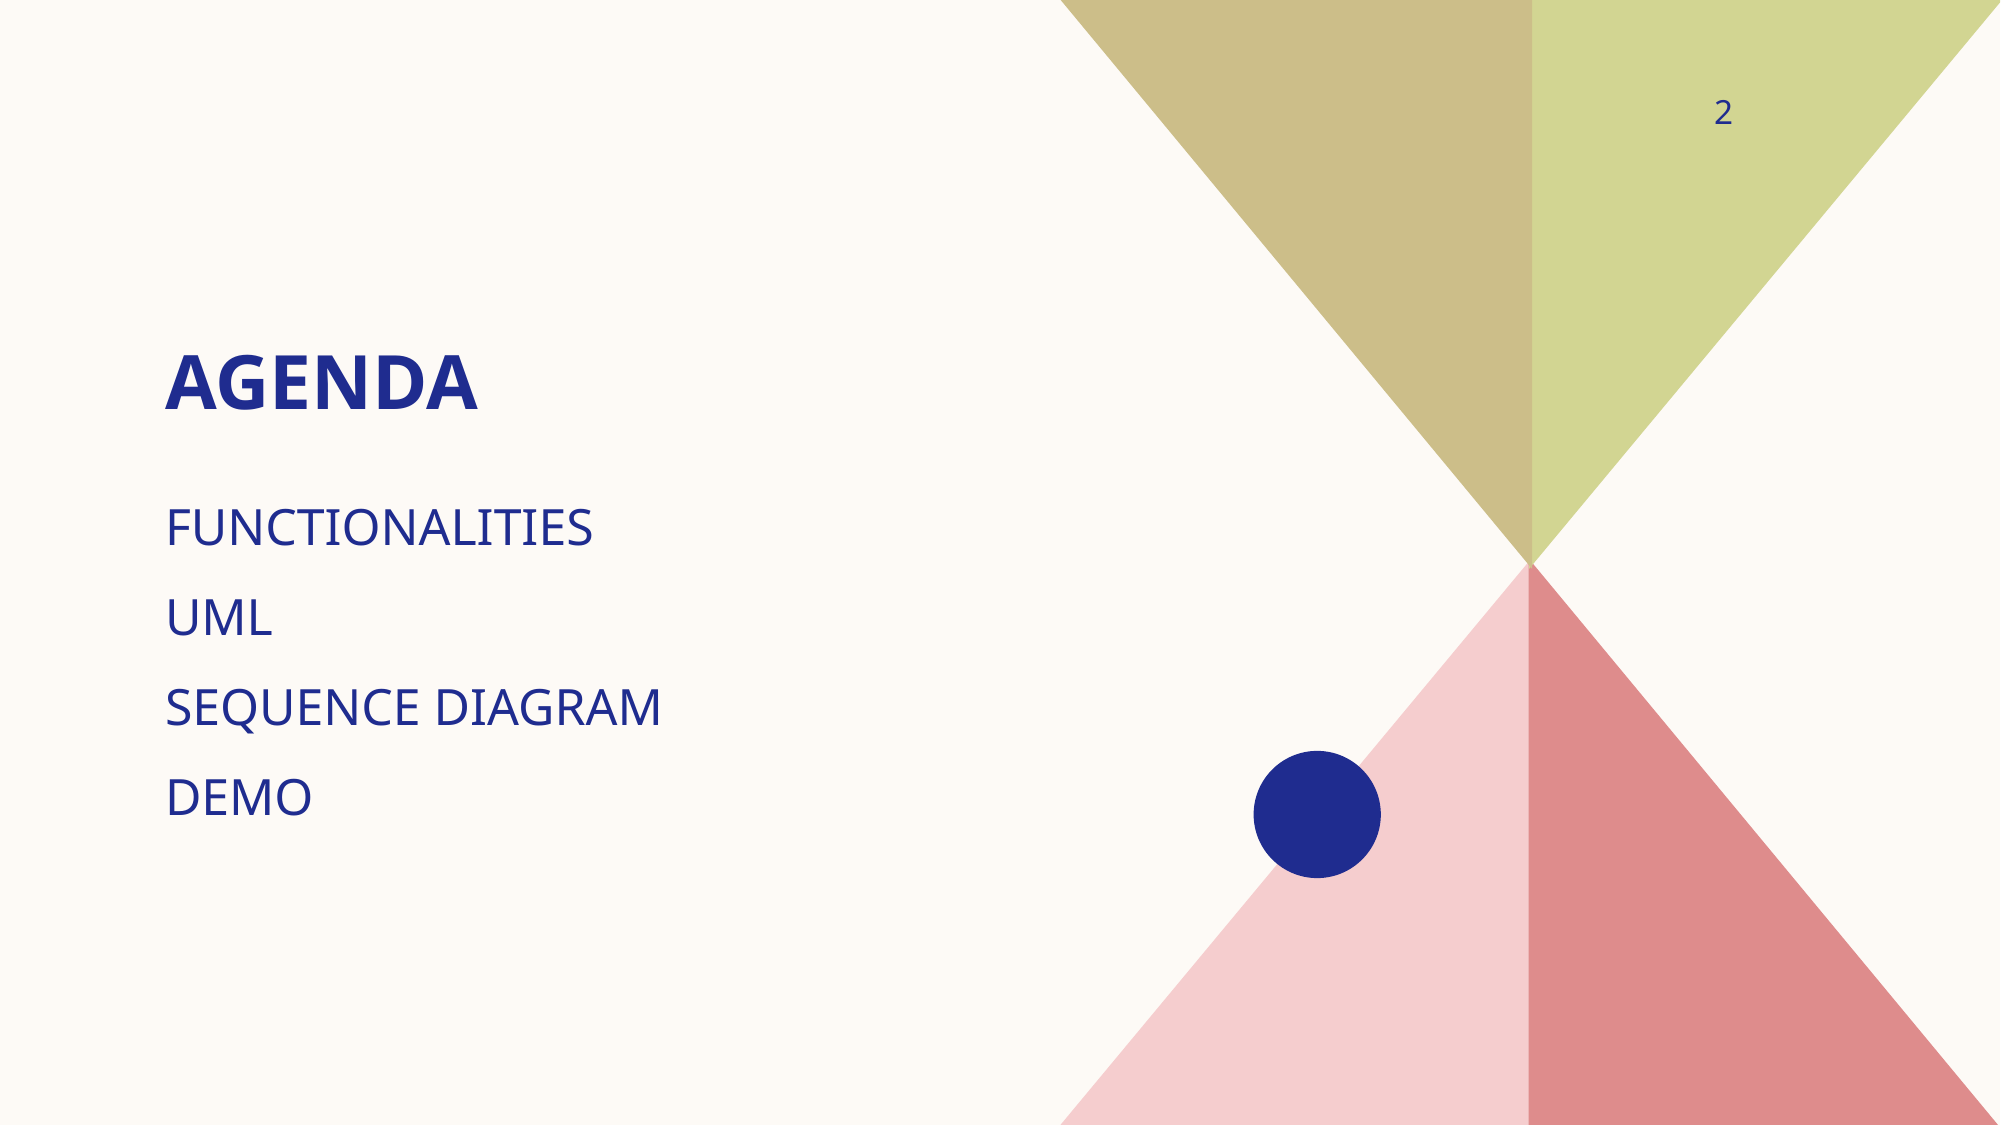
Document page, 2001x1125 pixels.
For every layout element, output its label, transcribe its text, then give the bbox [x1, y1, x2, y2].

list FUNCTIONALITIES UML SEQUENCE DIAGRAM DEMO [150, 464, 1231, 992]
text_box [1699, 75, 1875, 153]
title agenda [150, 173, 1231, 425]
